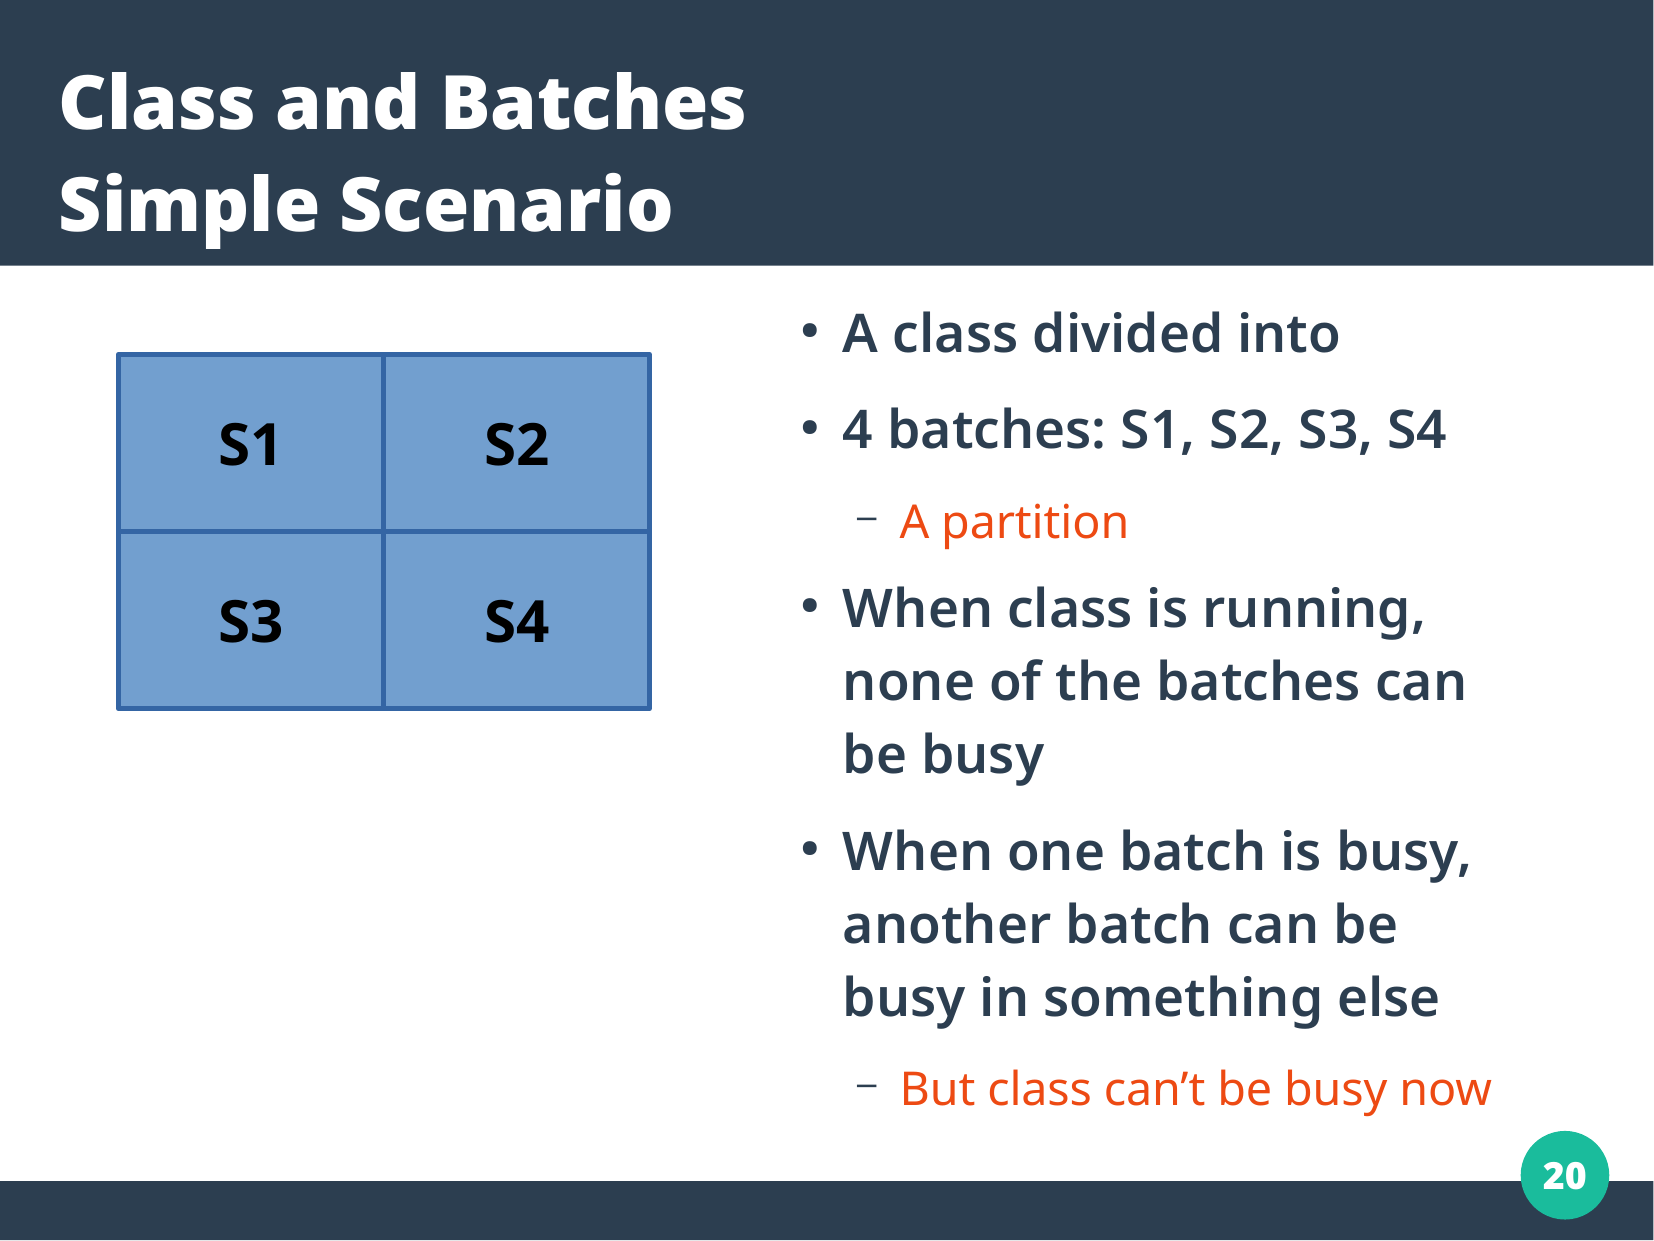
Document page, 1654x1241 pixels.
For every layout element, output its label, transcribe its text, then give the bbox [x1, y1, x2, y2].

title Class and Batches Simple Scenario [59, 49, 1595, 207]
text_box S3 [118, 531, 383, 709]
text_box S1 [118, 354, 383, 531]
text_box S2 [383, 354, 650, 531]
list A class divided into 4 batches: S1, S2, S3, S4 A partition When class is running, none of the batches can be busy When one batch is busy, another batch can be busy in something else But class can’t be busy now [786, 295, 1536, 1123]
text_box S4 [383, 531, 650, 709]
